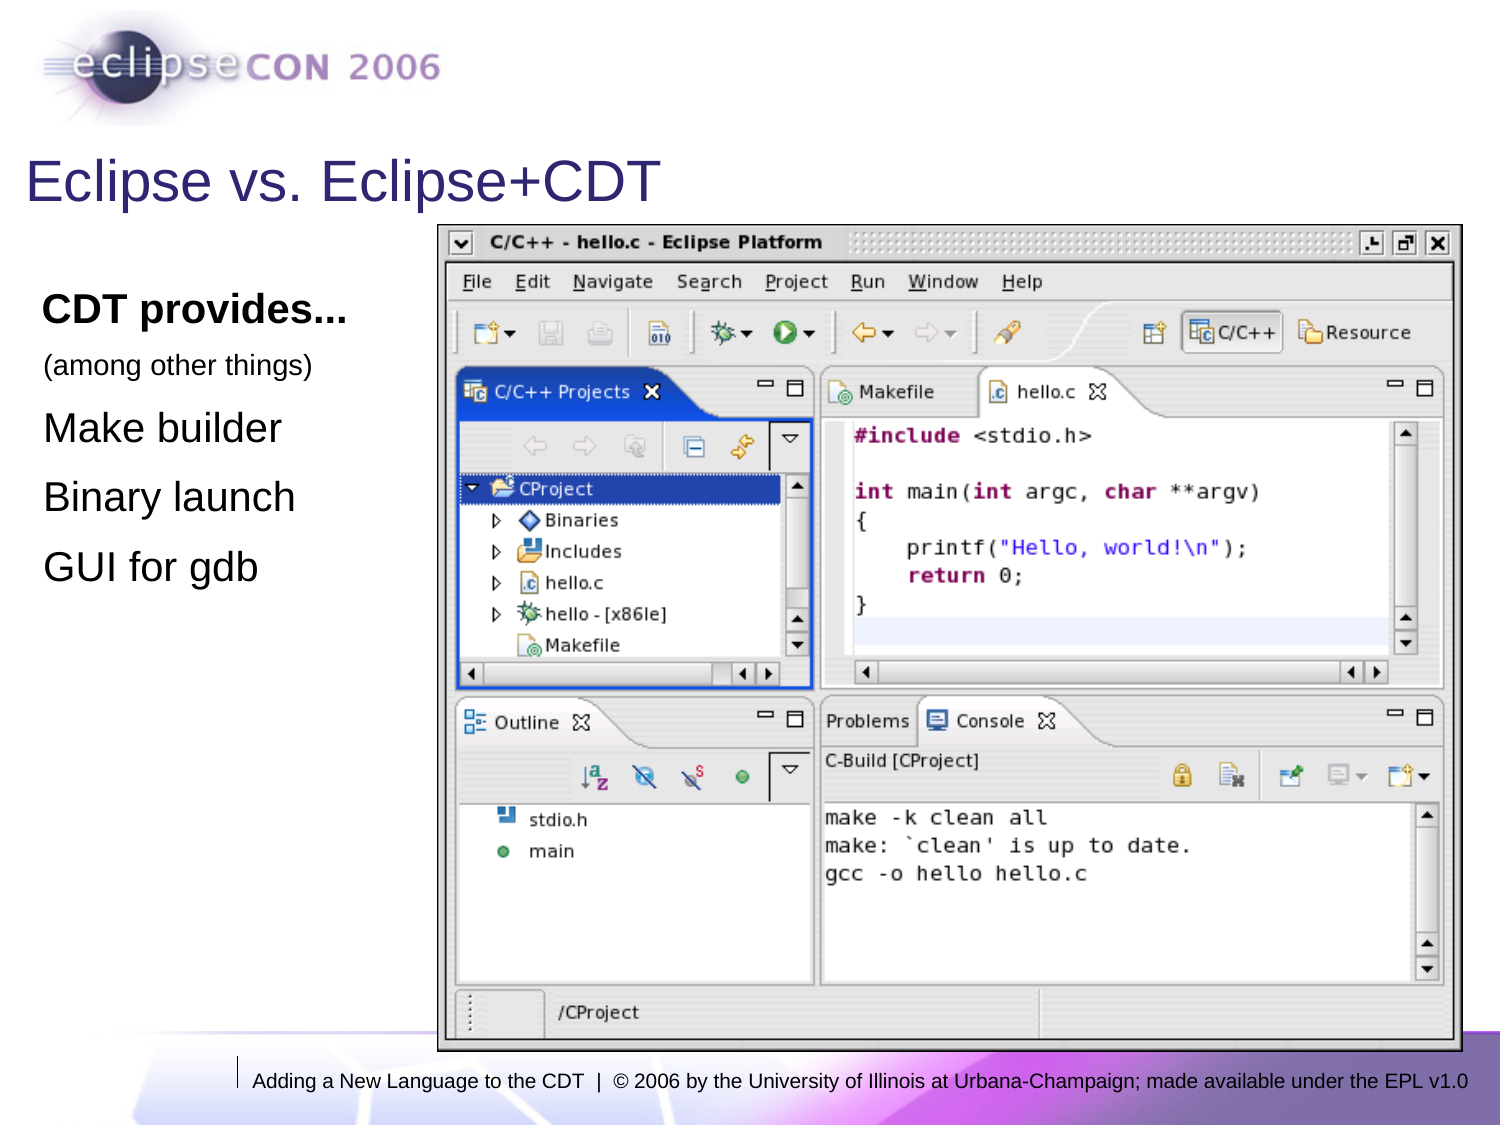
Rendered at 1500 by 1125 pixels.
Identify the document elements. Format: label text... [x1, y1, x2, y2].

picture [0, 224, 1500, 1125]
picture [31, 10, 1040, 126]
list CDT provides... (among other things) Make builder Binary launch GUI for gdb [41, 262, 413, 1013]
title Eclipse vs. Eclipse+CDT [25, 142, 1378, 225]
